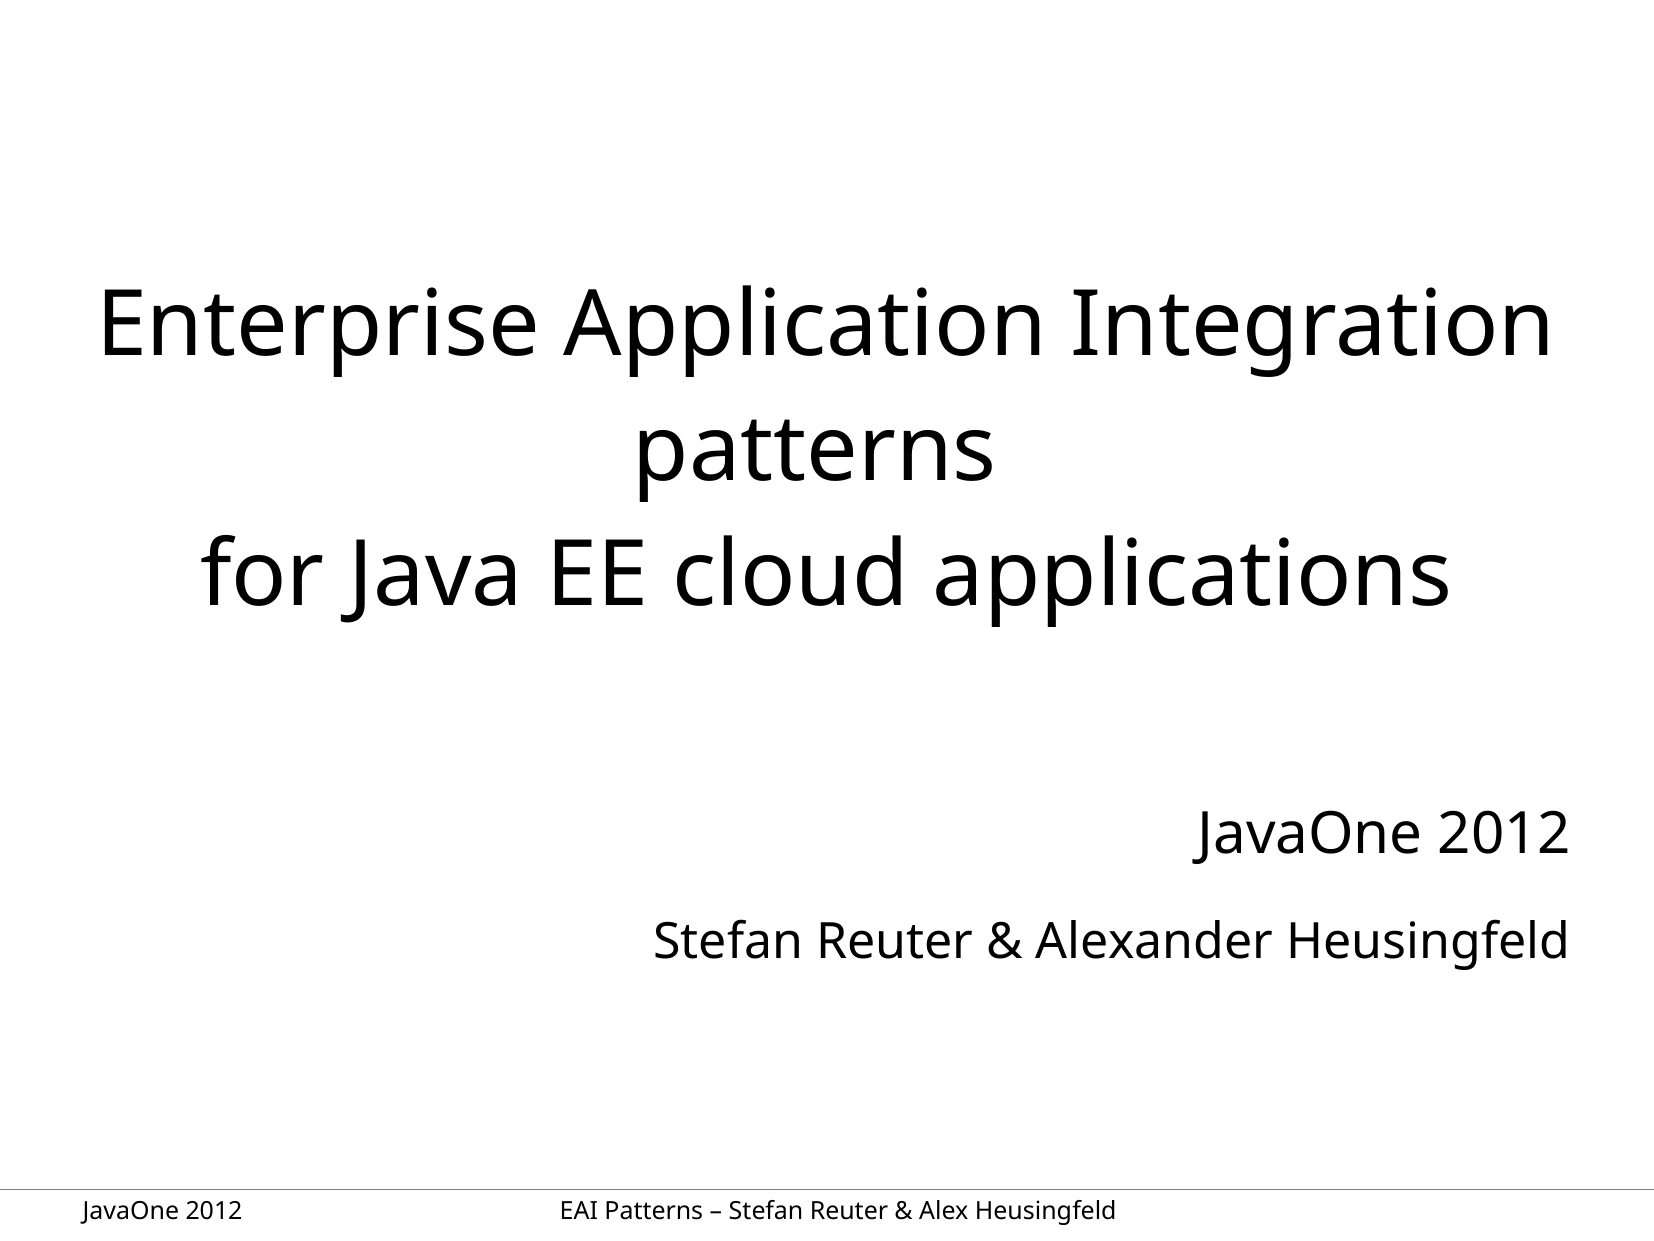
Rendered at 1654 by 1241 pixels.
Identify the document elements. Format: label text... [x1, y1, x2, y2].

subtitle Enterprise Application Integration patterns for Java EE cloud applications JavaOne 2012 Stefan Reuter & Alexander Heusingfeld [82, 49, 1571, 1182]
